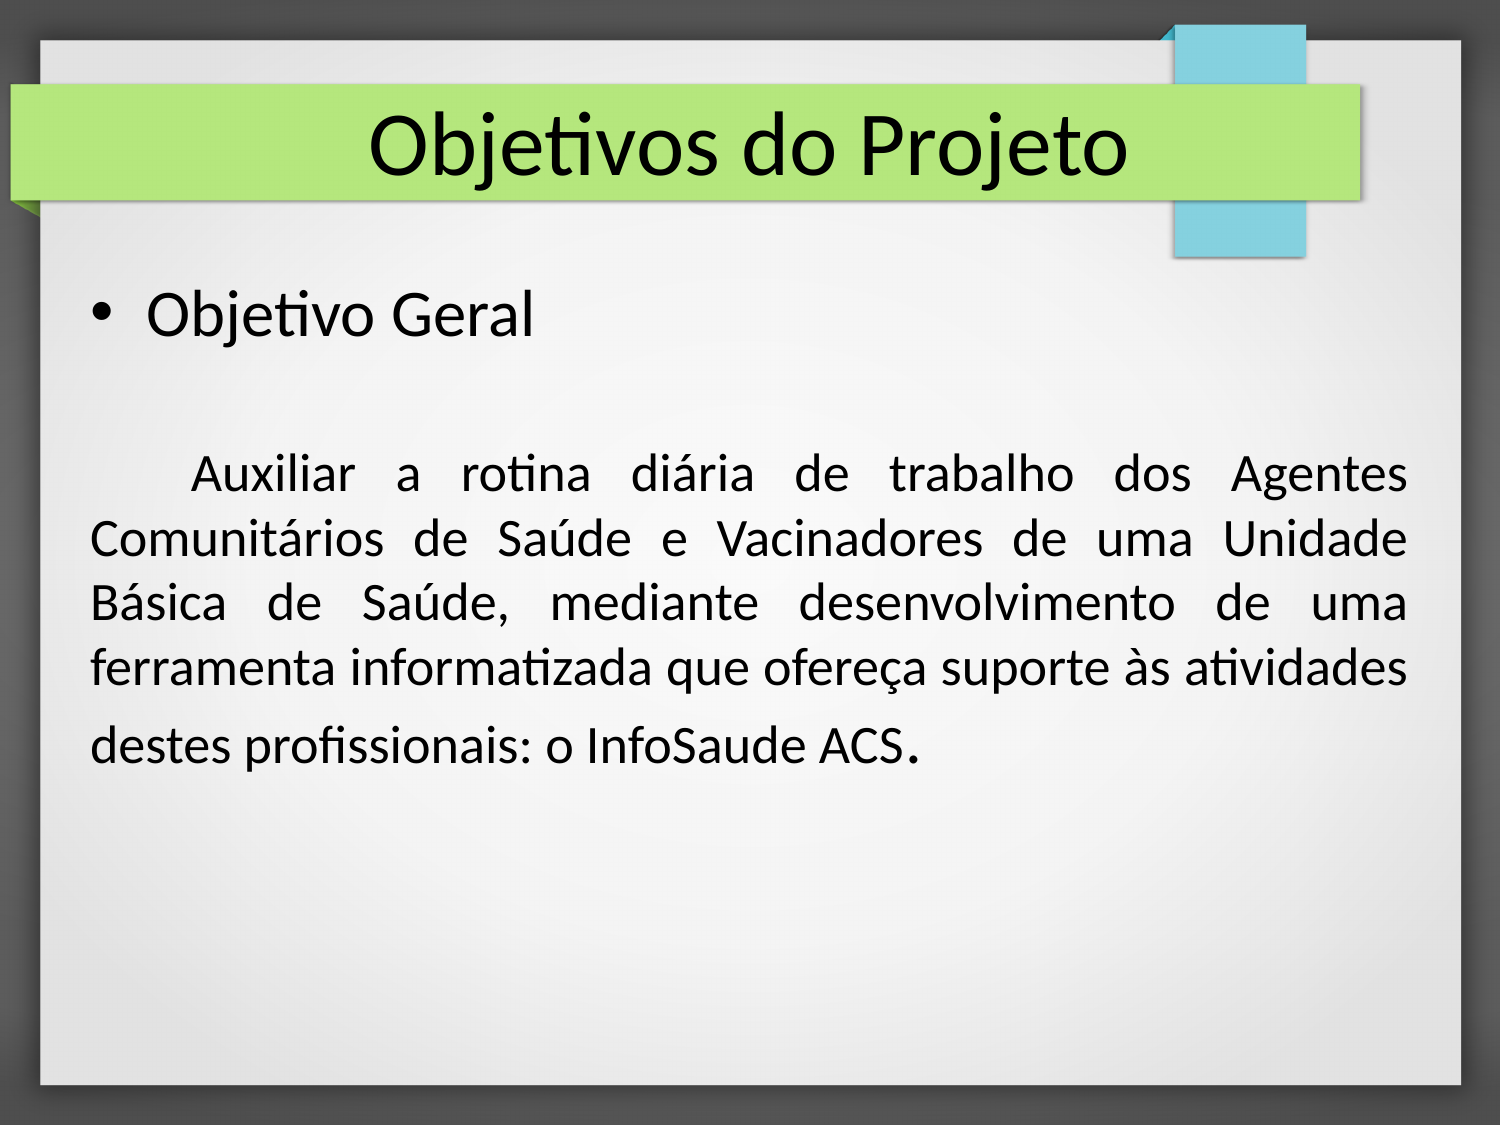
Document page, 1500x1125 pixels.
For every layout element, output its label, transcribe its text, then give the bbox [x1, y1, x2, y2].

title Objetivos do Projeto [75, 45, 1425, 233]
list Objetivo Geral Auxiliar a rotina diária de trabalho dos Agentes Comunitários de Saúde e Vacinadores de uma Unidade Básica de Saúde, mediante desenvolvimento de uma ferramenta informatizada que ofereça suporte às atividades destes profissionais: o InfoSaude ACS. [75, 262, 1425, 1005]
picture [0, 0, 1500, 1125]
